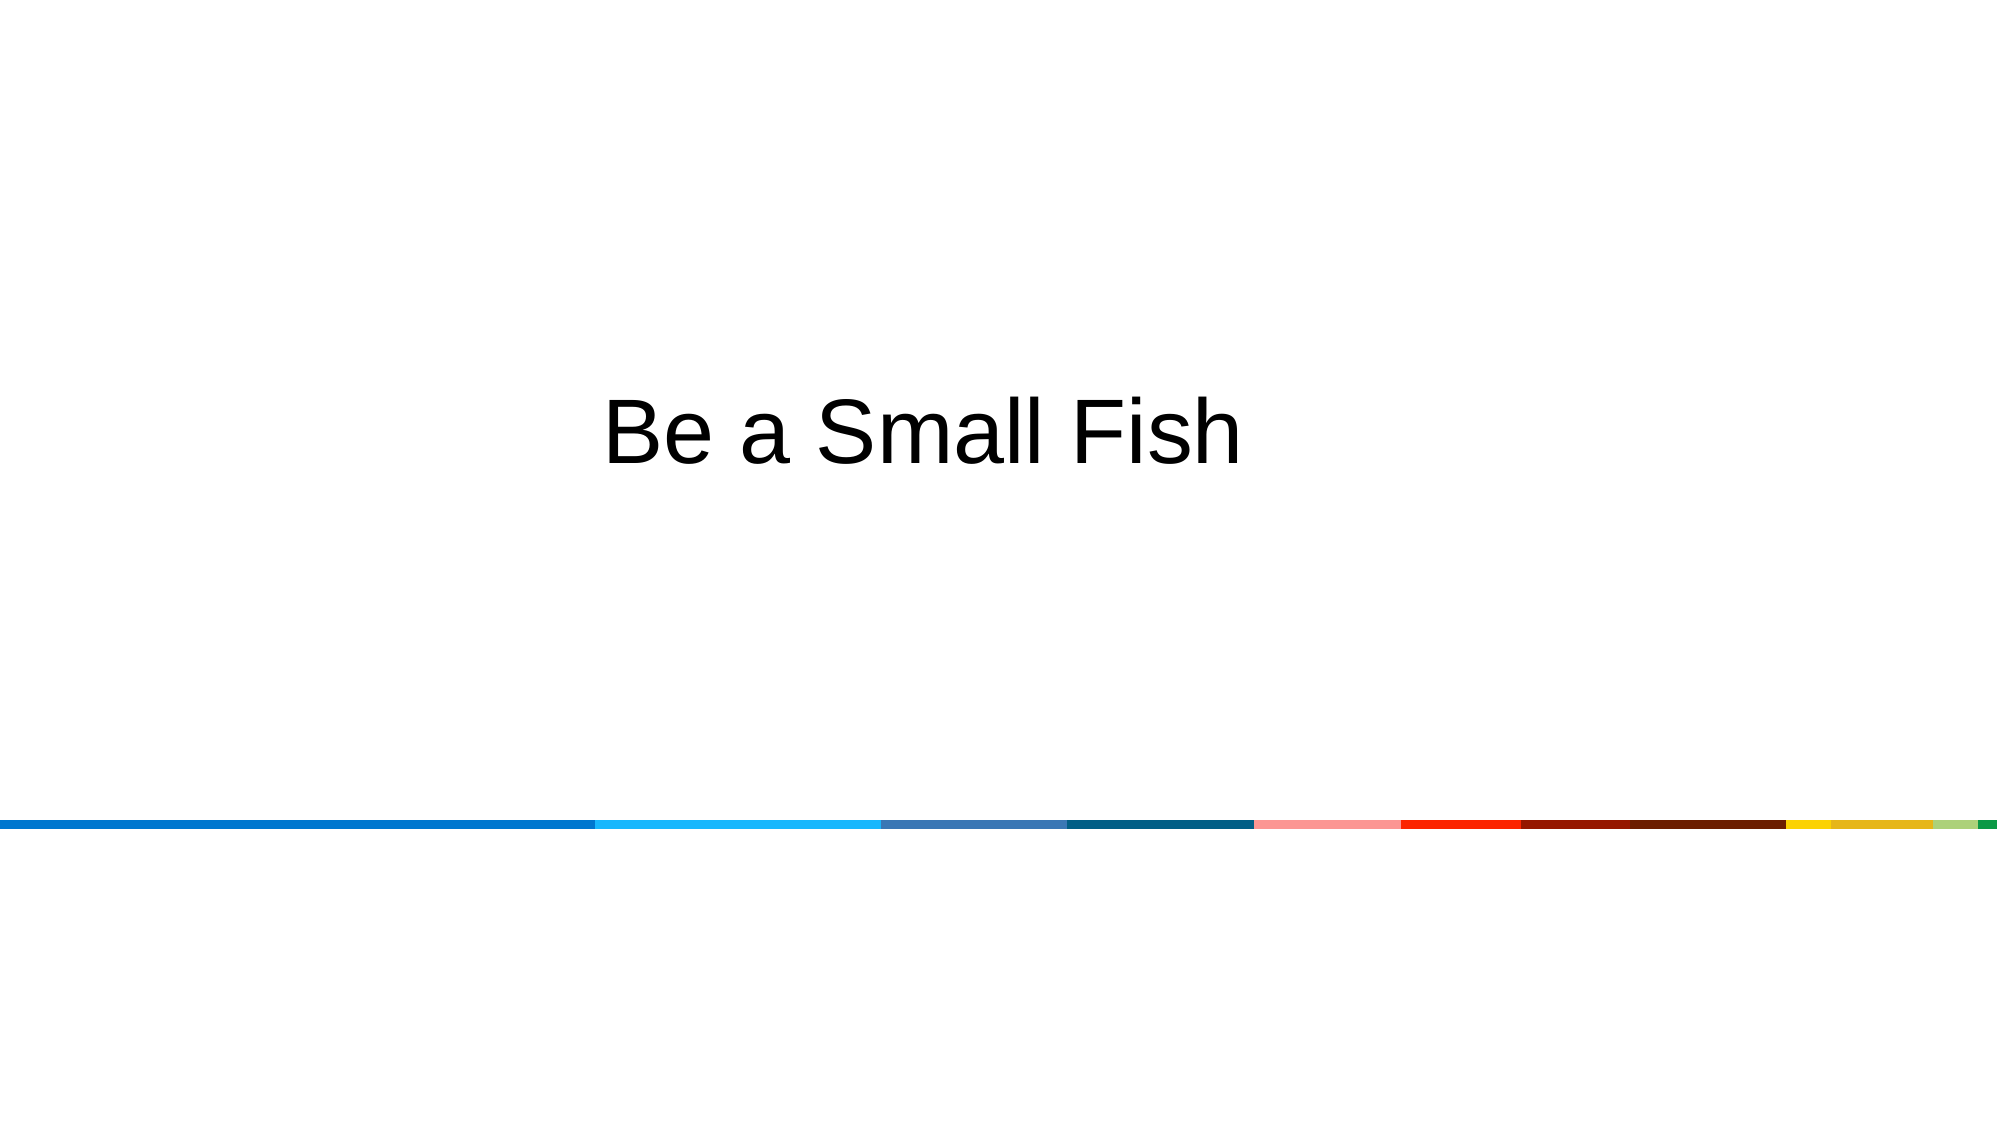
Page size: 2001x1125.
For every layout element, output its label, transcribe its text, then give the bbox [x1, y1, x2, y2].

text_box [0, 820, 1997, 829]
text_box Be a Small Fish [61, 324, 1787, 543]
